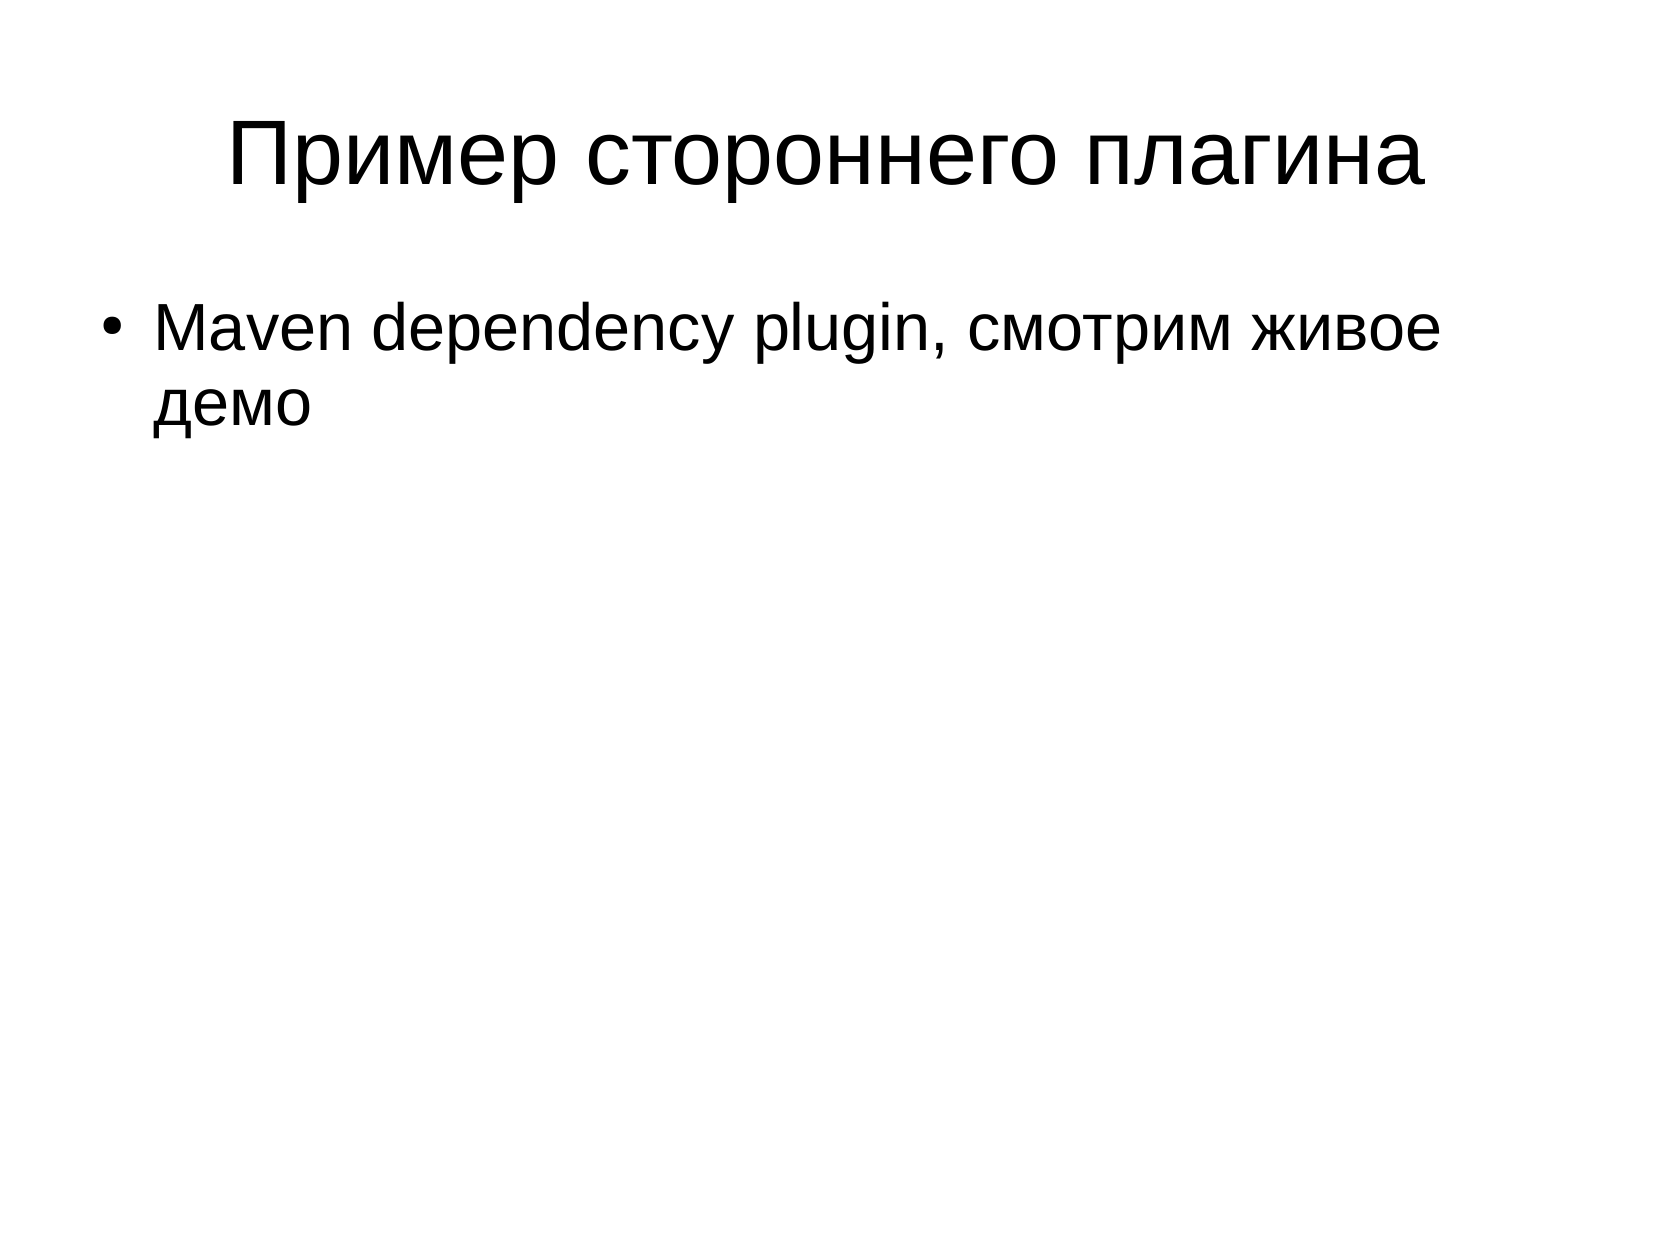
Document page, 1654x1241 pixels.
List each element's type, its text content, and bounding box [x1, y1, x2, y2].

title Пример стороннего плагина [82, 49, 1571, 257]
list Maven dependency plugin, смотрим живое демо [82, 290, 1571, 1010]
